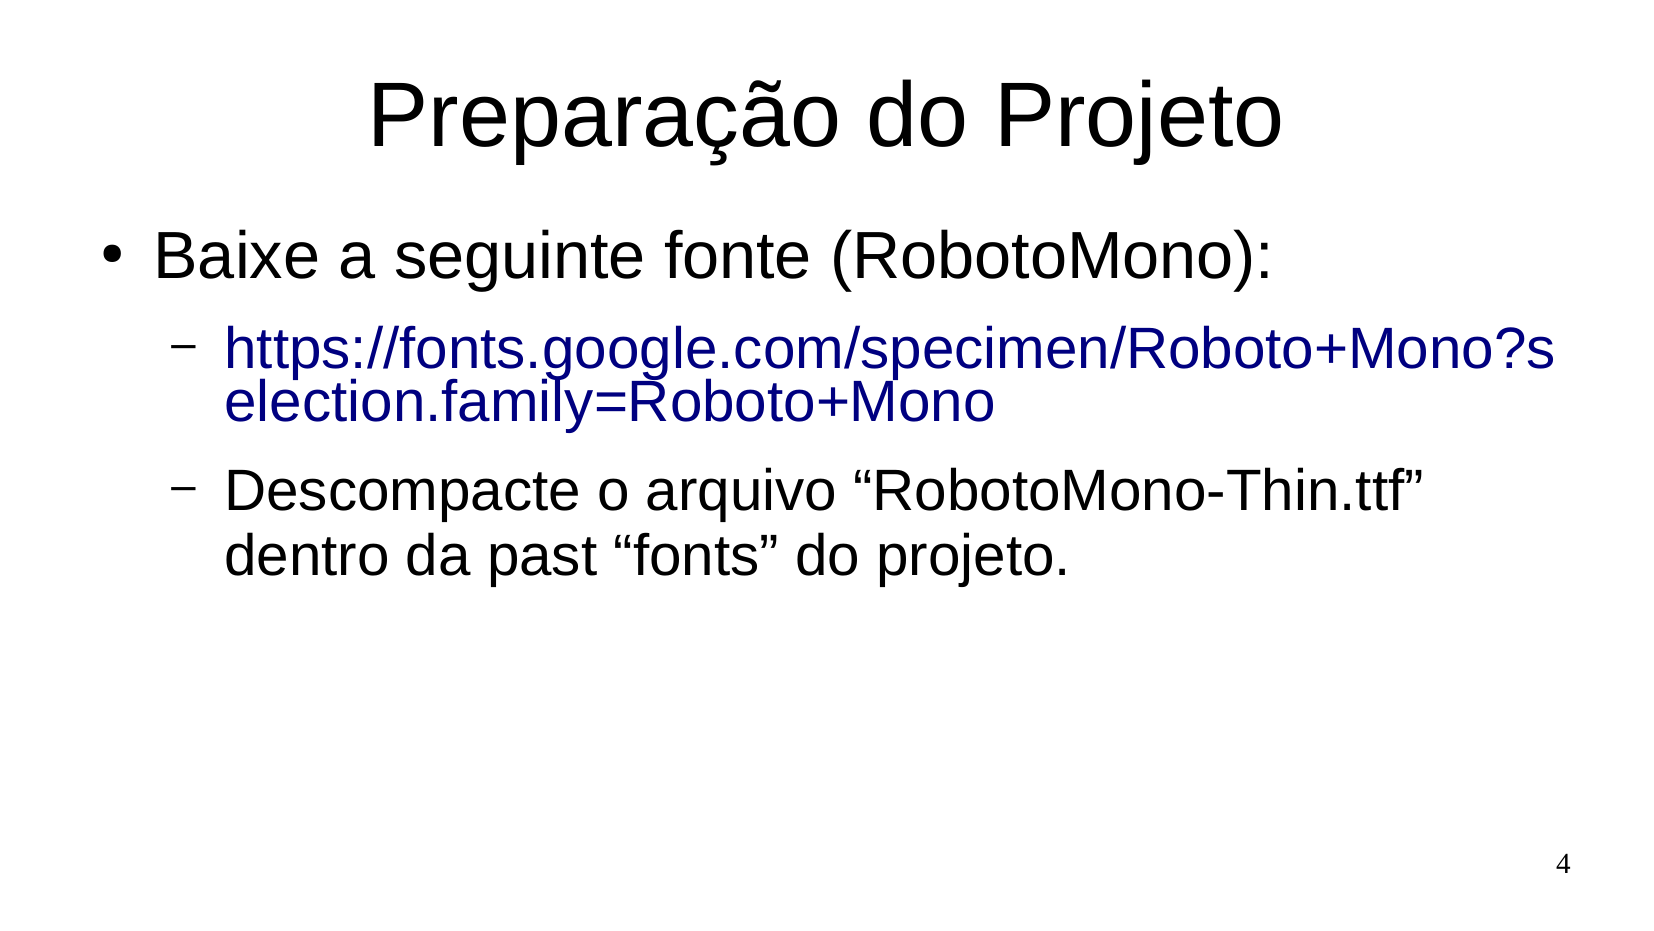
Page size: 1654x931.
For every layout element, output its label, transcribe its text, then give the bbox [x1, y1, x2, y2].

title Preparação do Projeto [82, 37, 1571, 193]
list Baixe a seguinte fonte (RobotoMono): https://fonts.google.com/specimen/Roboto+Mono?selection.family=Roboto+Mono Descompacte o arquivo “RobotoMono-Thin.ttf” dentro da past “fonts” do projeto. [82, 217, 1571, 758]
